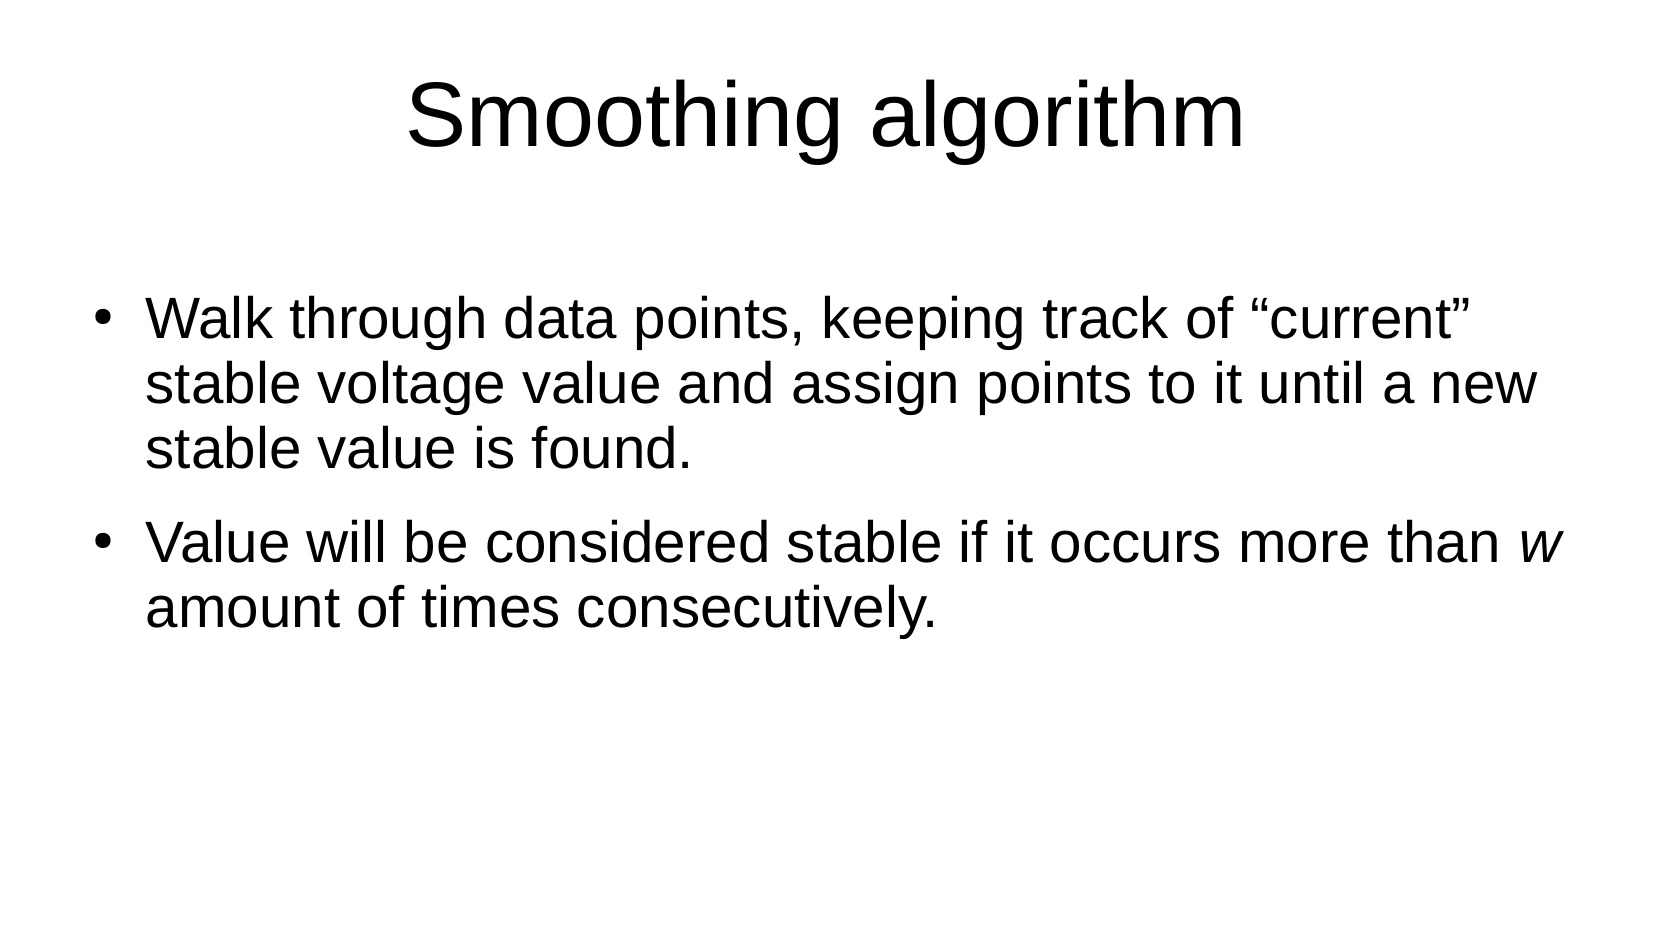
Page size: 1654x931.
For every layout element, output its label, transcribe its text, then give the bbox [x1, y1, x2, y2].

title Smoothing algorithm [82, 37, 1571, 193]
list Walk through data points, keeping track of “current” stable voltage value and assign points to it until a new stable value is found. Value will be considered stable if it occurs more than w amount of times consecutively. [75, 285, 1564, 826]
